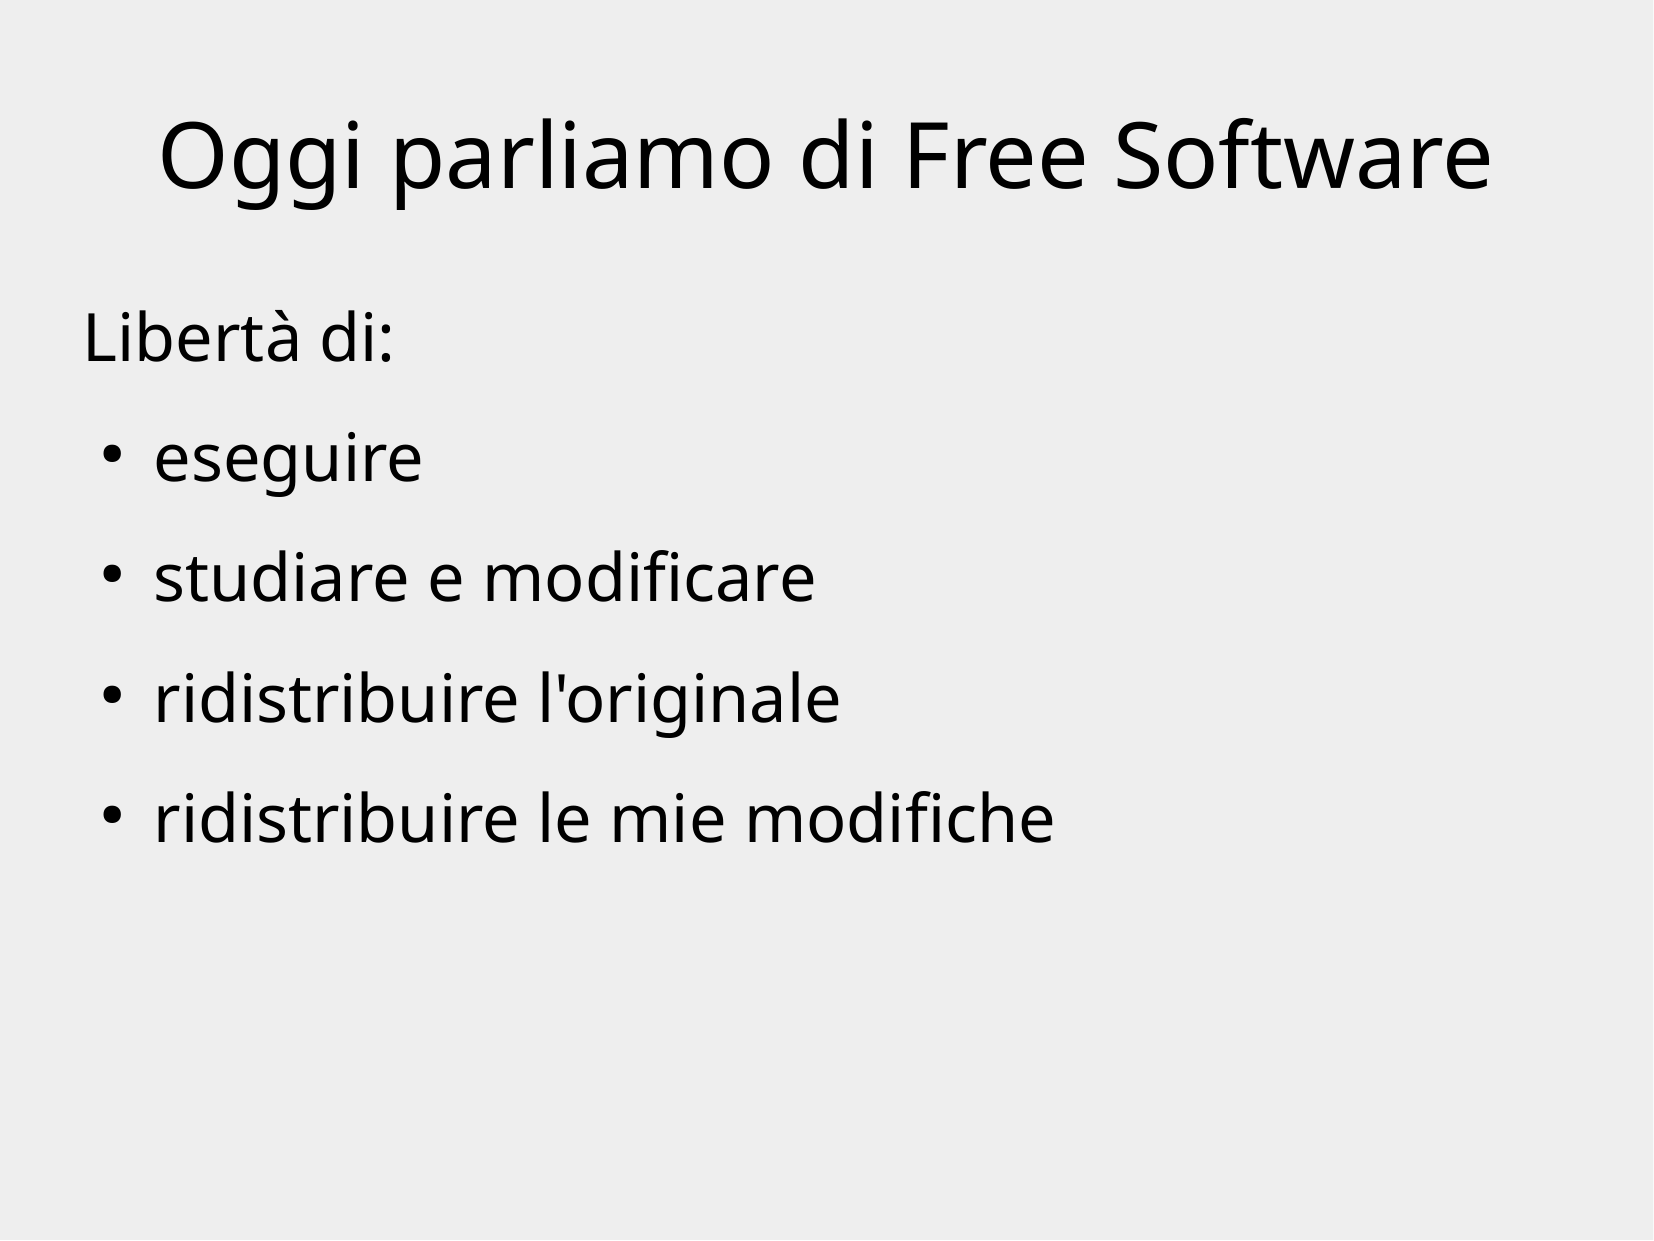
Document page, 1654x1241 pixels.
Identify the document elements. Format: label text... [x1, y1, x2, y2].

title Oggi parliamo di Free Software [82, 49, 1571, 257]
list Libertà di: eseguire studiare e modificare ridistribuire l'originale ridistribuire le mie modifiche [82, 290, 1571, 1010]
